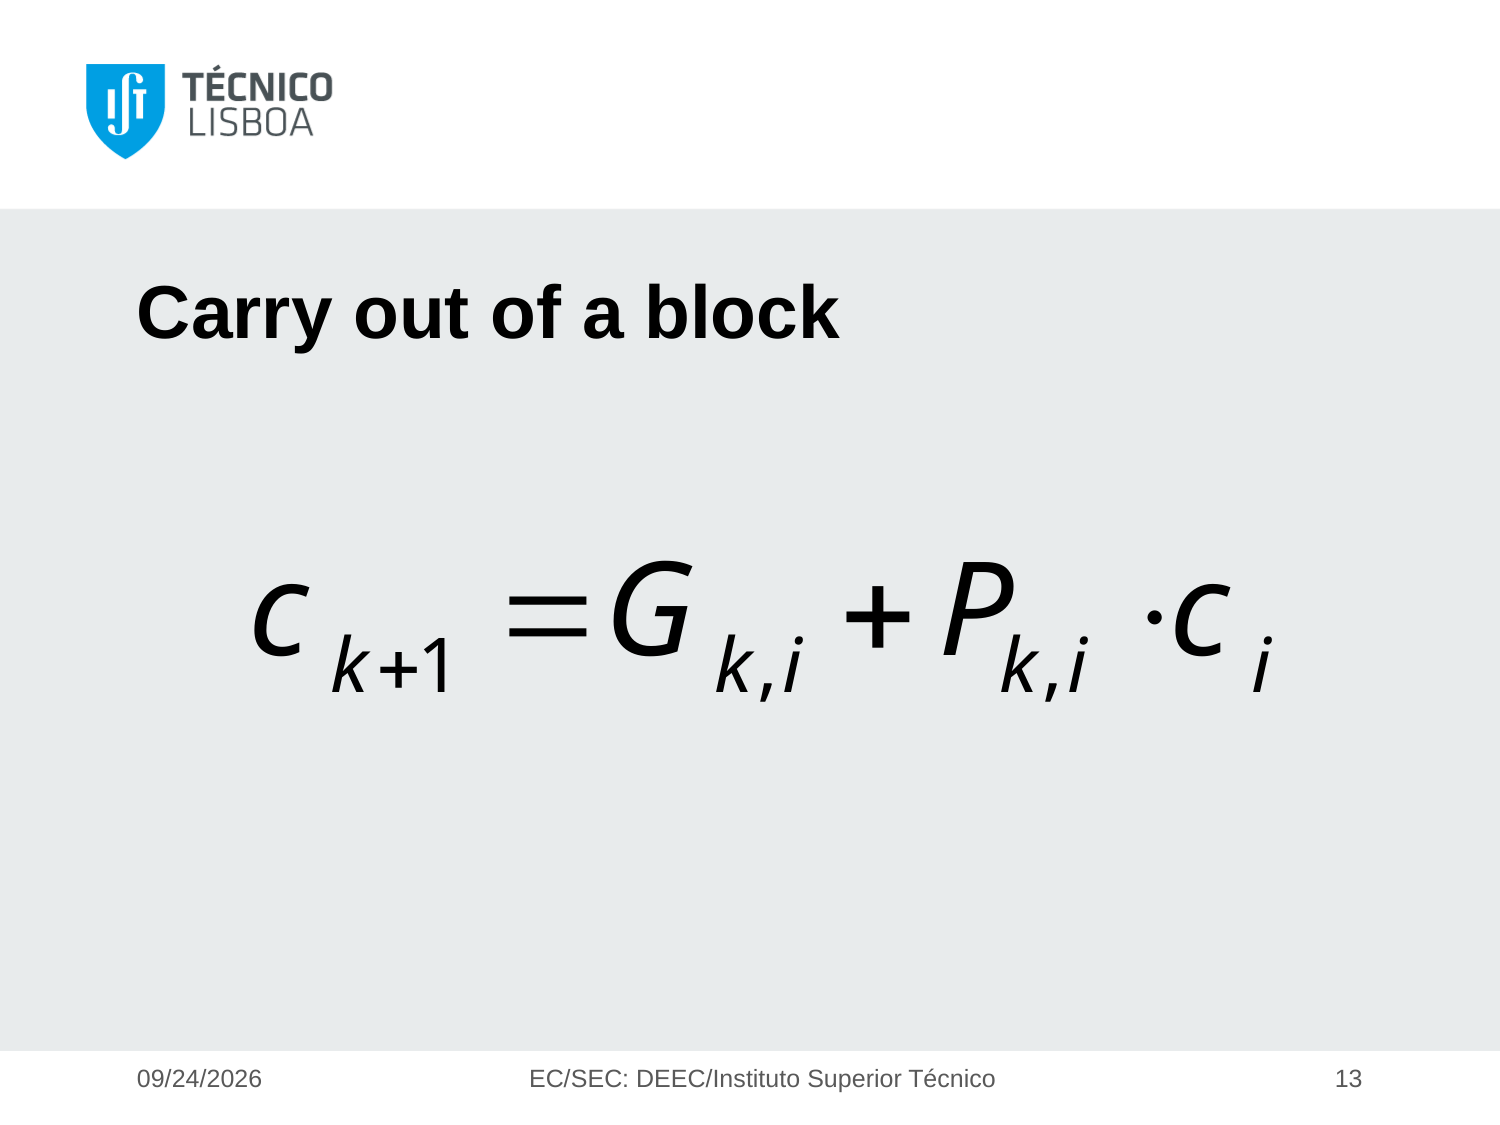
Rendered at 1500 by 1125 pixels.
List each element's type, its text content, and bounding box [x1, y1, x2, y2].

slide_number 10/11/2018 [121, 1052, 425, 1103]
chart [224, 510, 1307, 743]
footer EC/SEC: DEEC/Instituto Superior Técnico [512, 1052, 1021, 1103]
title Carry out of a block [121, 237, 1378, 381]
slide_number <number> [1077, 1052, 1378, 1103]
picture [0, 0, 1500, 1125]
